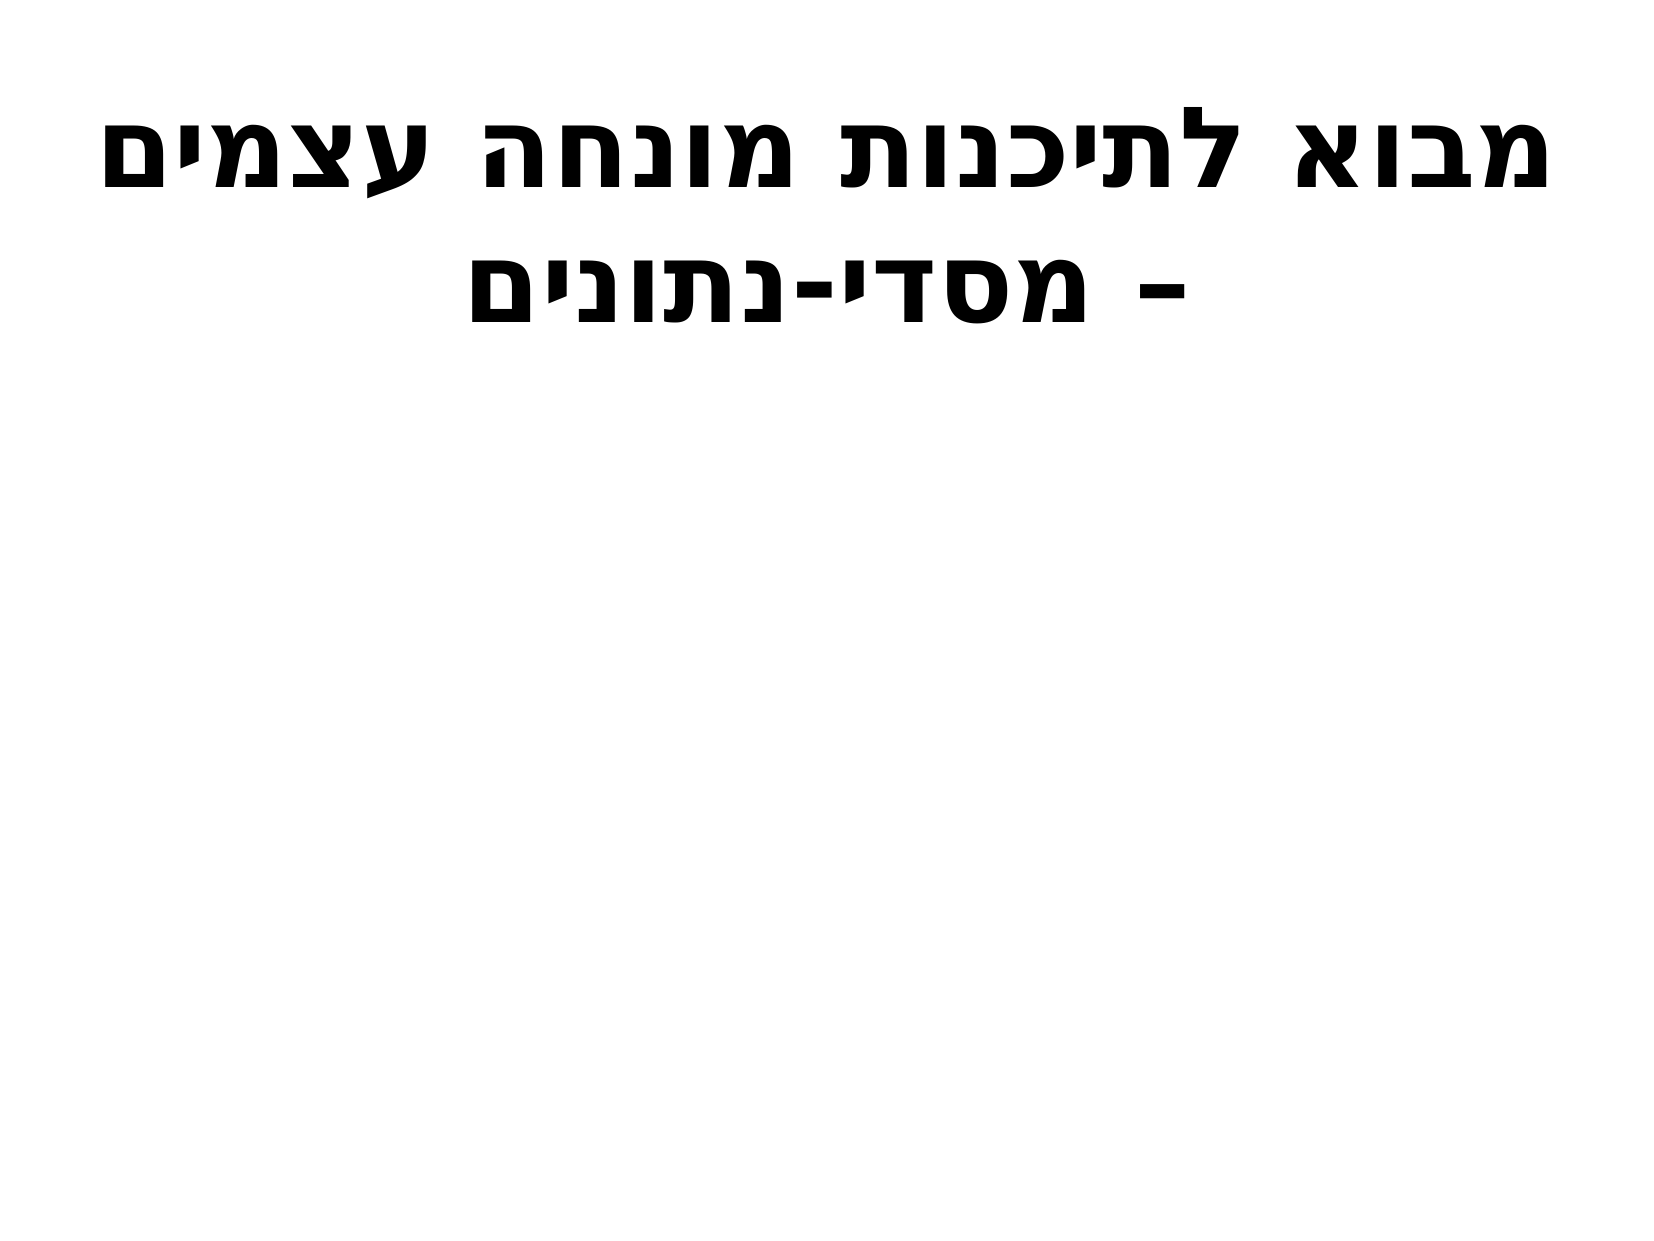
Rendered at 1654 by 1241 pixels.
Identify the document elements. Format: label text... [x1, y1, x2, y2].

title מבוא לתיכנות מונחה עצמים – מסדי-נתונים [82, 75, 1571, 346]
